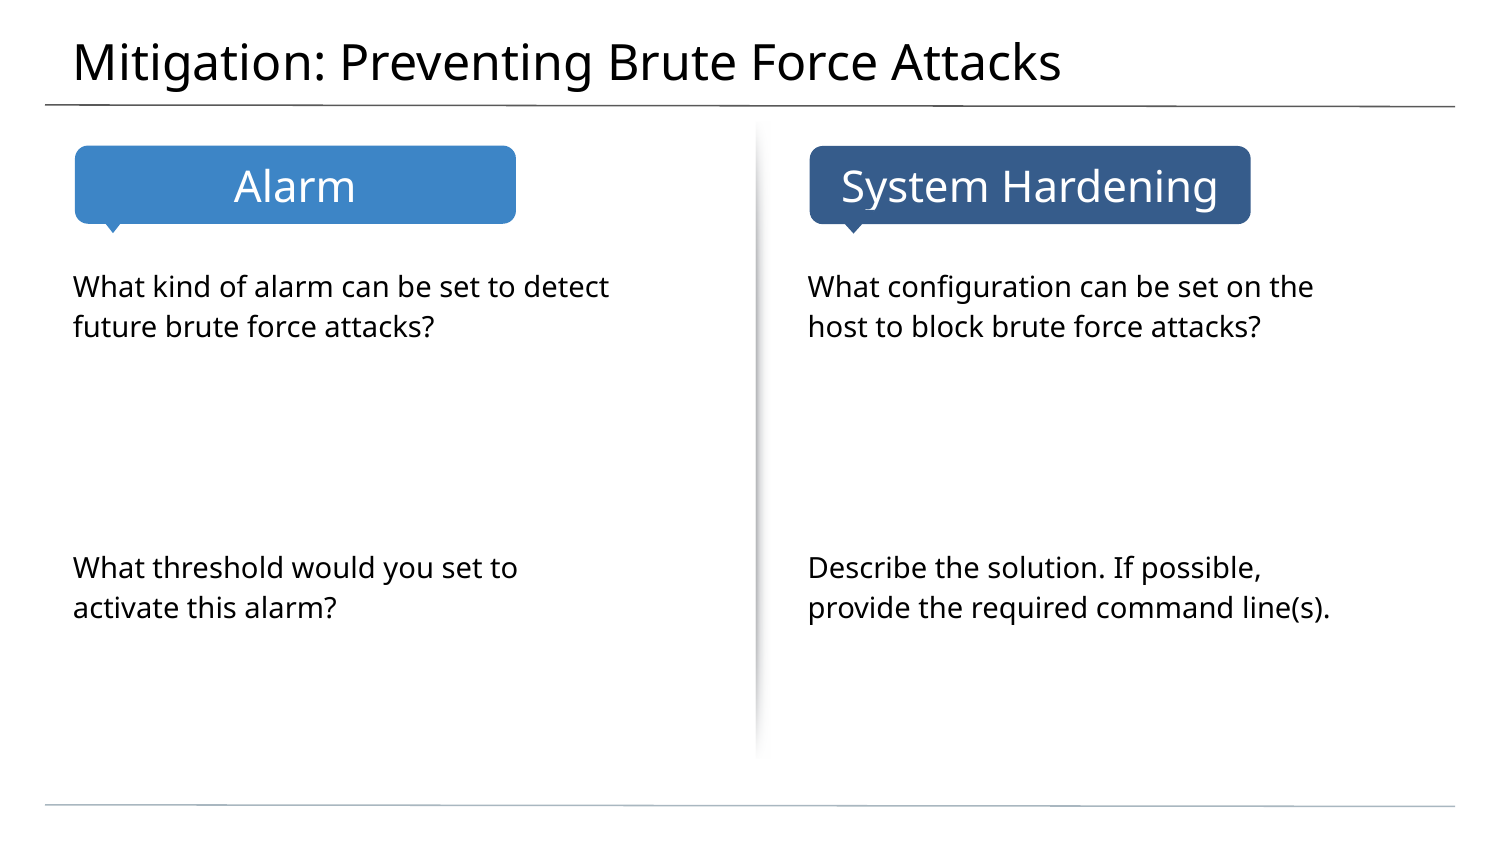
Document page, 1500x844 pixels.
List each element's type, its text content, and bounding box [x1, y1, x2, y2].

title Mitigation: Preventing Brute Force Attacks [0, 0, 1500, 88]
picture [703, 107, 839, 782]
subtitle What configuration can be set on the host to block brute force attacks? Describe the solution. If possible, provide the required command line(s). [732, 263, 1438, 805]
subtitle What kind of alarm can be set to detect future brute force attacks? What threshold would you set to activate this alarm? [0, 262, 704, 805]
